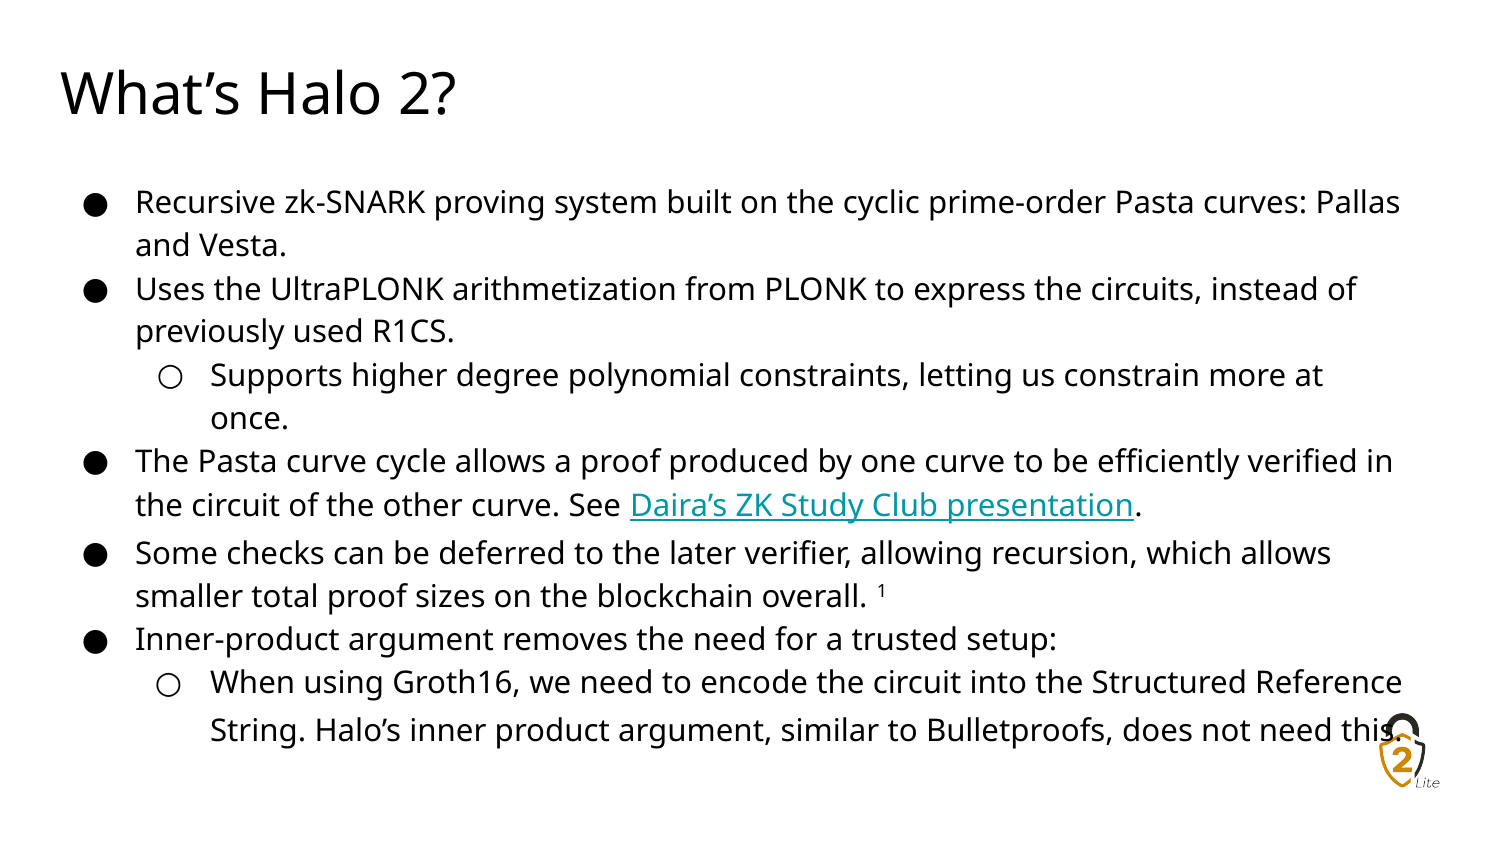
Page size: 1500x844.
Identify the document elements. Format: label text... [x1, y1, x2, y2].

text_box Recursive zk-SNARK proving system built on the cyclic prime-order Pasta curves: Pallas and Vesta. Uses the UltraPLONK arithmetization from PLONK to express the circuits, instead of previously used R1CS. Supports higher degree polynomial constraints, letting us constrain more at once. The Pasta curve cycle allows a proof produced by one curve to be efficiently verified in the circuit of the other curve. See Daira’s ZK Study Club presentation. Some checks can be deferred to the later verifier, allowing recursion, which allows smaller total proof sizes on the blockchain overall. 1 Inner-product argument removes the need for a trusted setup: When using Groth16, we need to encode the circuit into the Structured Reference String. Halo’s inner product argument, similar to Bulletproofs, does not need this. [59, 176, 1409, 797]
title What’s Halo 2? [60, 56, 1434, 151]
picture [1409, 713, 1440, 788]
